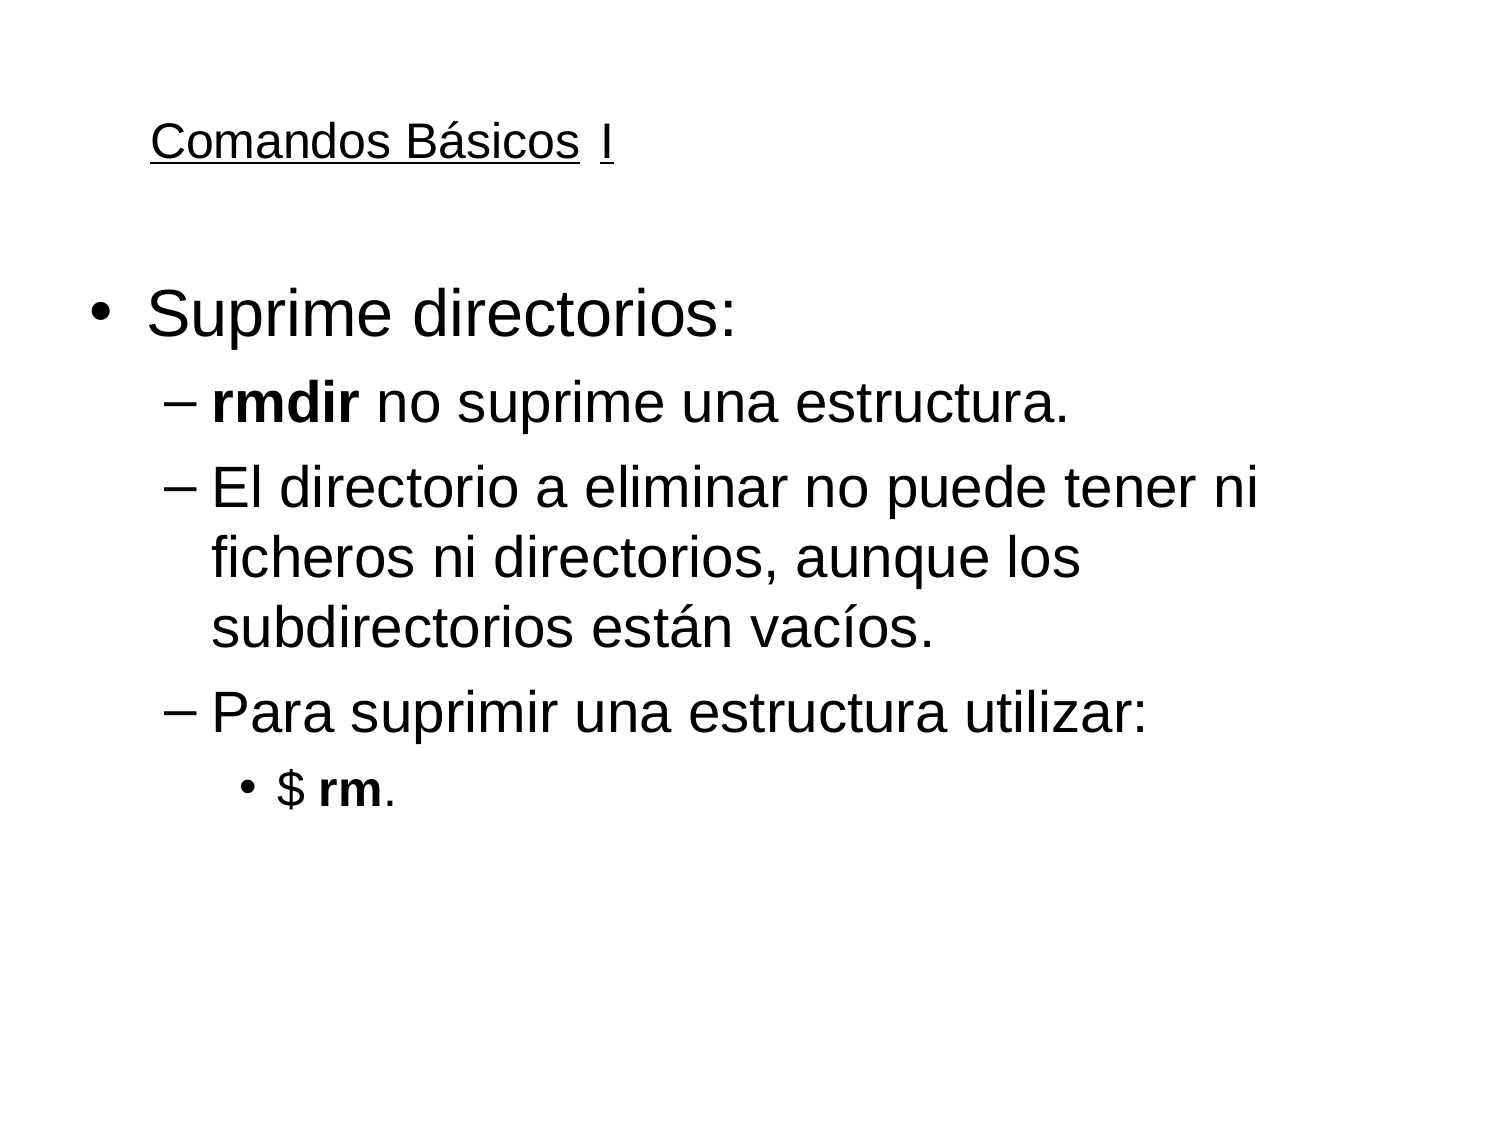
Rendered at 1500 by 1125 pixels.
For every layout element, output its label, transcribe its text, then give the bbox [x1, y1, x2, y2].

title Comandos Básicos I [75, 45, 1426, 233]
list Suprime directorios: rmdir no suprime una estructura. El directorio a eliminar no puede tener ni ficheros ni directorios, aunque los subdirectorios están vacíos. Para suprimir una estructura utilizar: $ rm. [75, 262, 1426, 1006]
